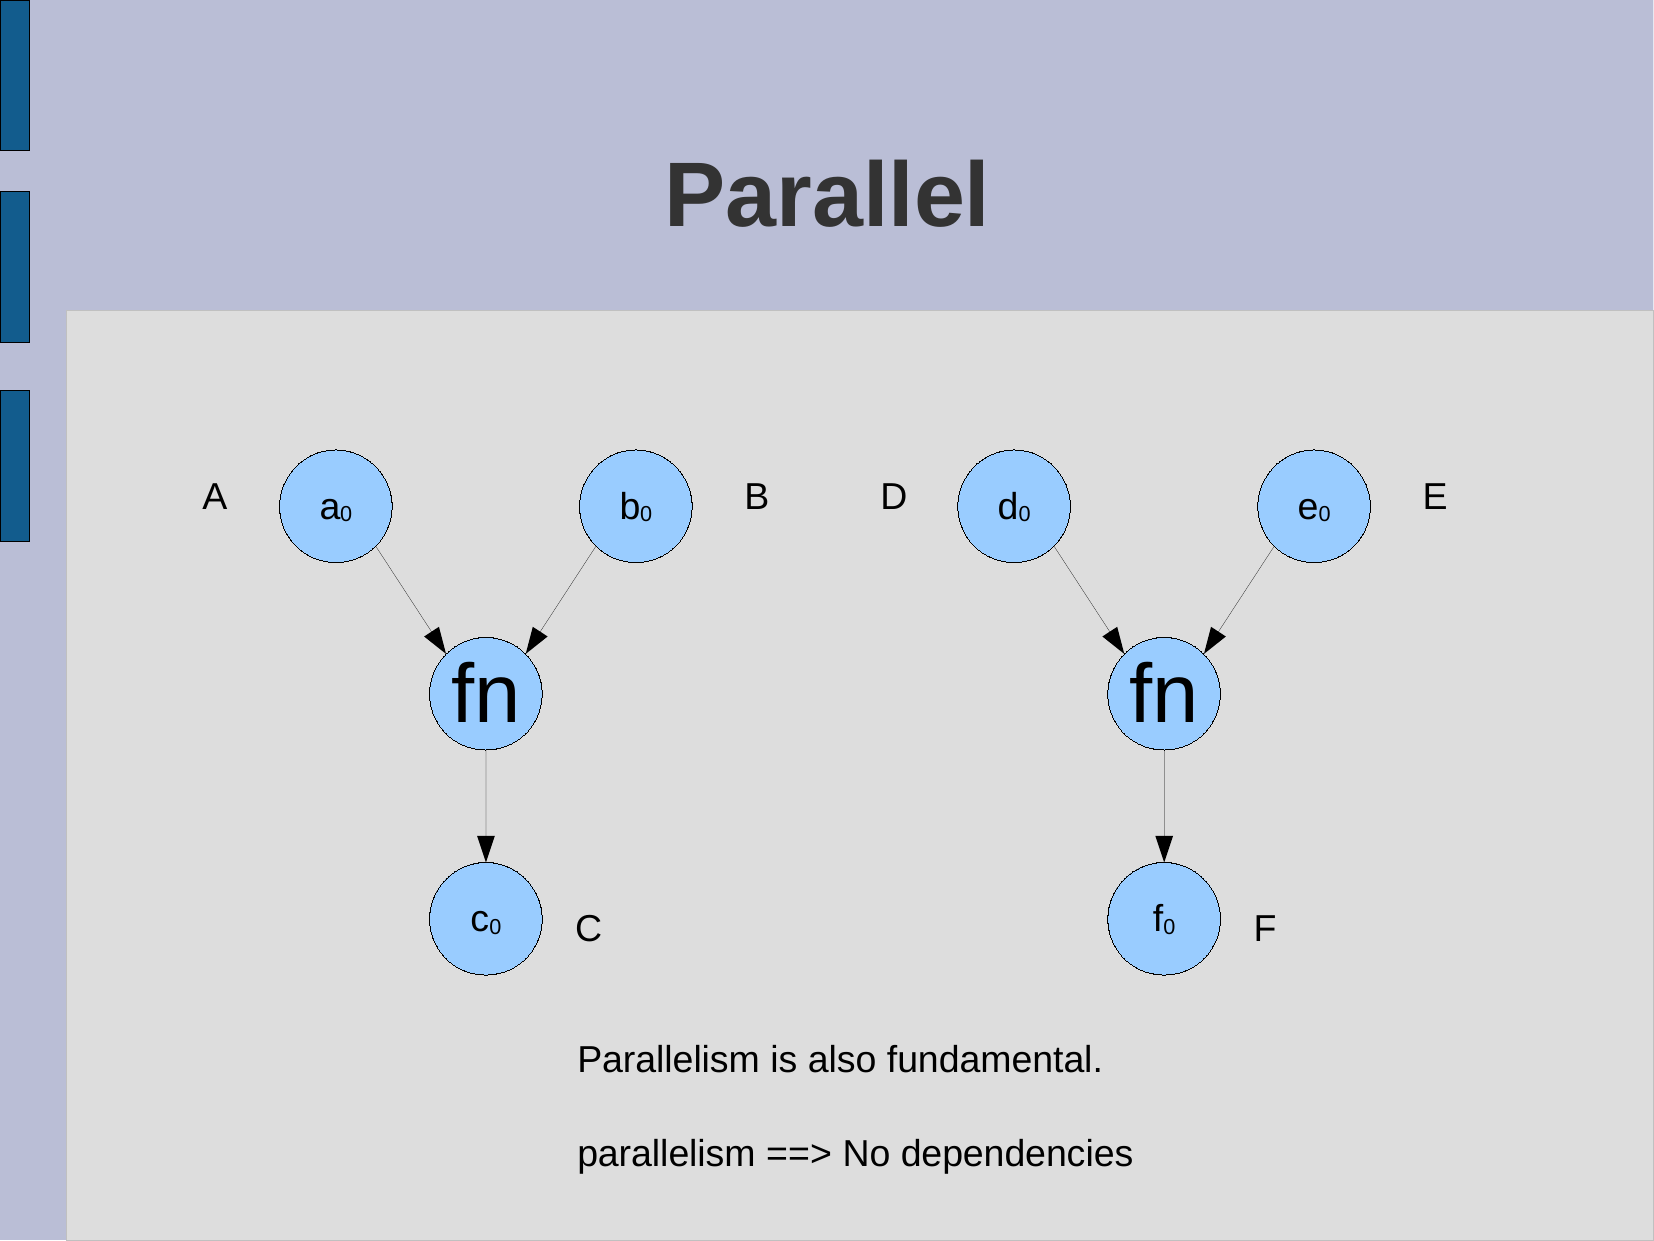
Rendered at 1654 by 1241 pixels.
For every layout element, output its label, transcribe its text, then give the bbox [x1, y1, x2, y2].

text_box Parallelism is also fundamental. [562, 1030, 1119, 1088]
text_box b0 [579, 449, 693, 563]
text_box fn [429, 637, 543, 750]
text_box f0 [1107, 862, 1221, 976]
title Parallel [121, 98, 1534, 291]
text_box e0 [1257, 449, 1371, 563]
text_box F [1238, 900, 1292, 957]
text_box B [729, 468, 785, 526]
text_box a0 [279, 449, 393, 563]
text_box c0 [429, 862, 543, 976]
text_box A [187, 468, 243, 526]
text_box C [560, 900, 618, 957]
text_box D [865, 468, 923, 526]
text_box E [1407, 468, 1463, 526]
text_box d0 [957, 449, 1071, 563]
text_box parallelism ==> No dependencies [562, 1125, 1149, 1182]
text_box fn [1107, 637, 1221, 750]
